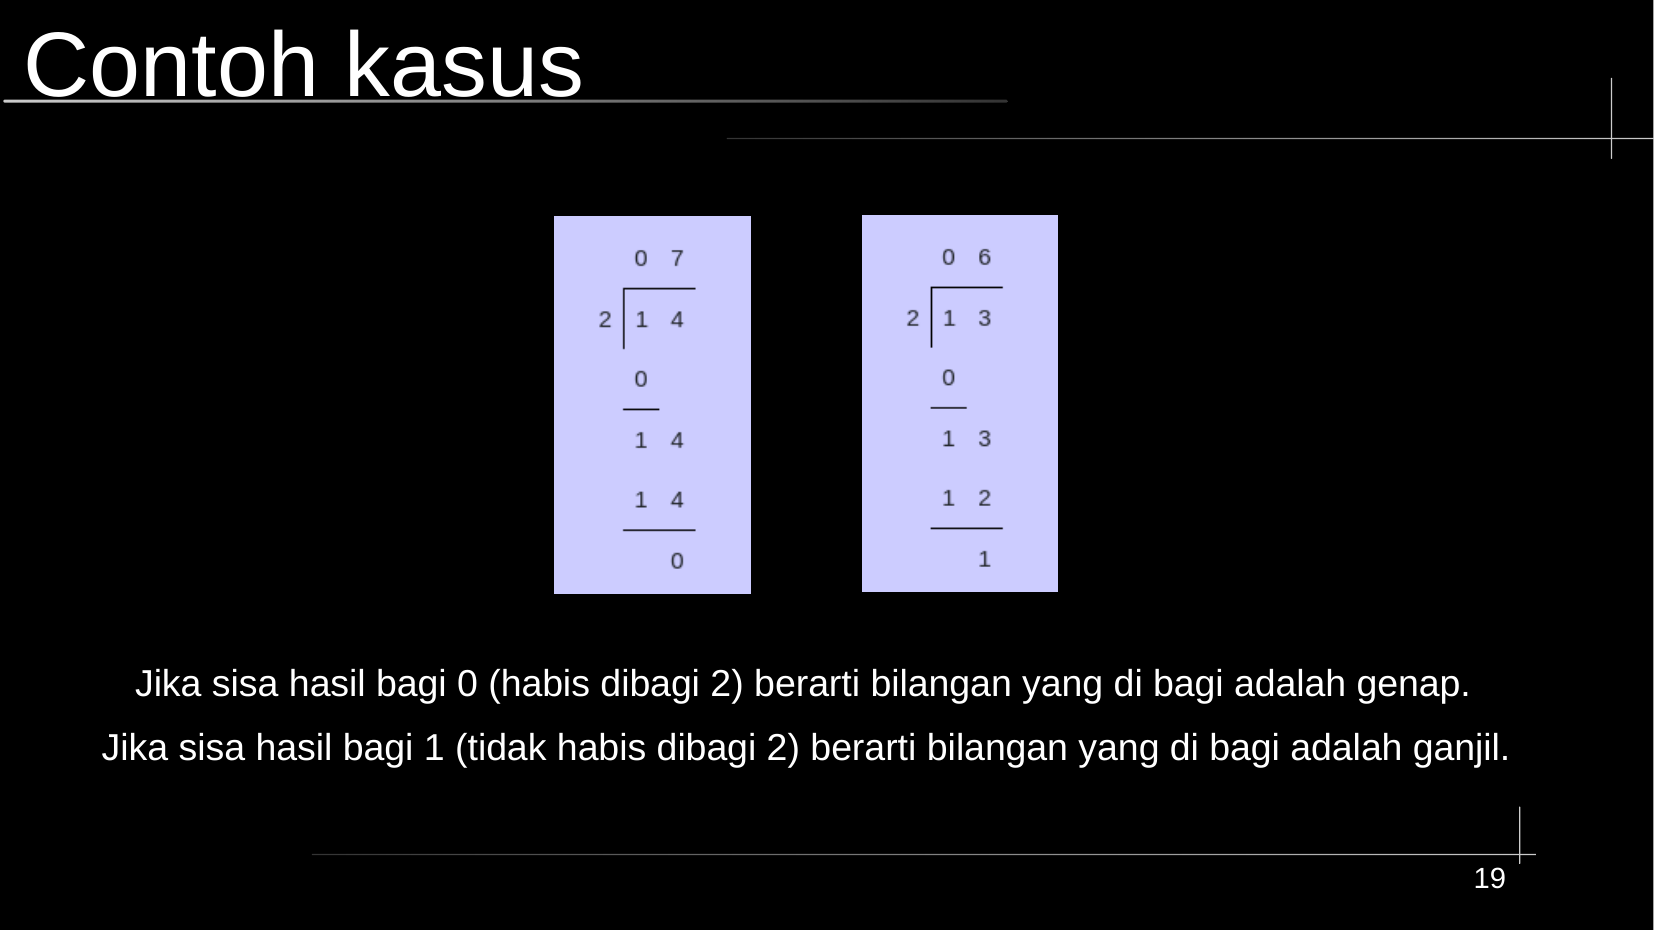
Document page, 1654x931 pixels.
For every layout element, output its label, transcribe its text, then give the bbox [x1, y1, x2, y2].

picture [862, 215, 1058, 593]
picture [554, 216, 751, 594]
text_box Jika sisa hasil bagi 1 (tidak habis dibagi 2) berarti bilangan yang di bagi adalah ganjil. [86, 718, 1526, 776]
title Contoh kasus [23, 11, 1589, 119]
text_box Jika sisa hasil bagi 0 (habis dibagi 2) berarti bilangan yang di bagi adalah genap. [120, 655, 1487, 713]
